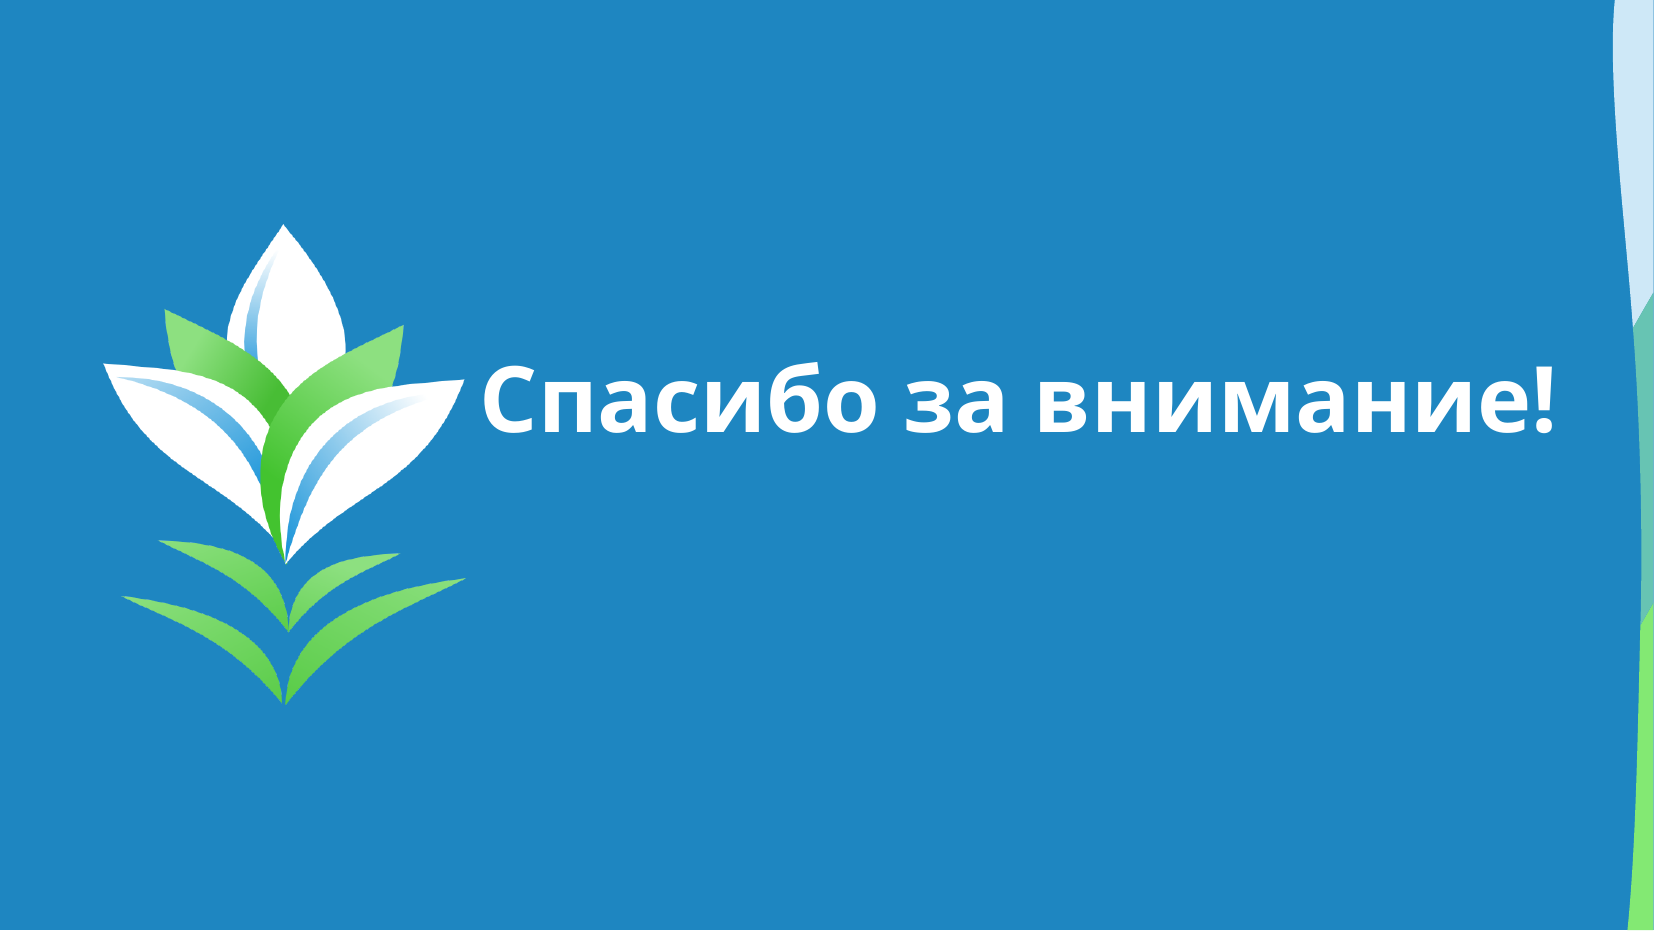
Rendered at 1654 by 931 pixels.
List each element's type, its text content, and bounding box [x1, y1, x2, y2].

text_box Спасибо за внимание! [466, 333, 1595, 459]
picture [103, 224, 466, 706]
